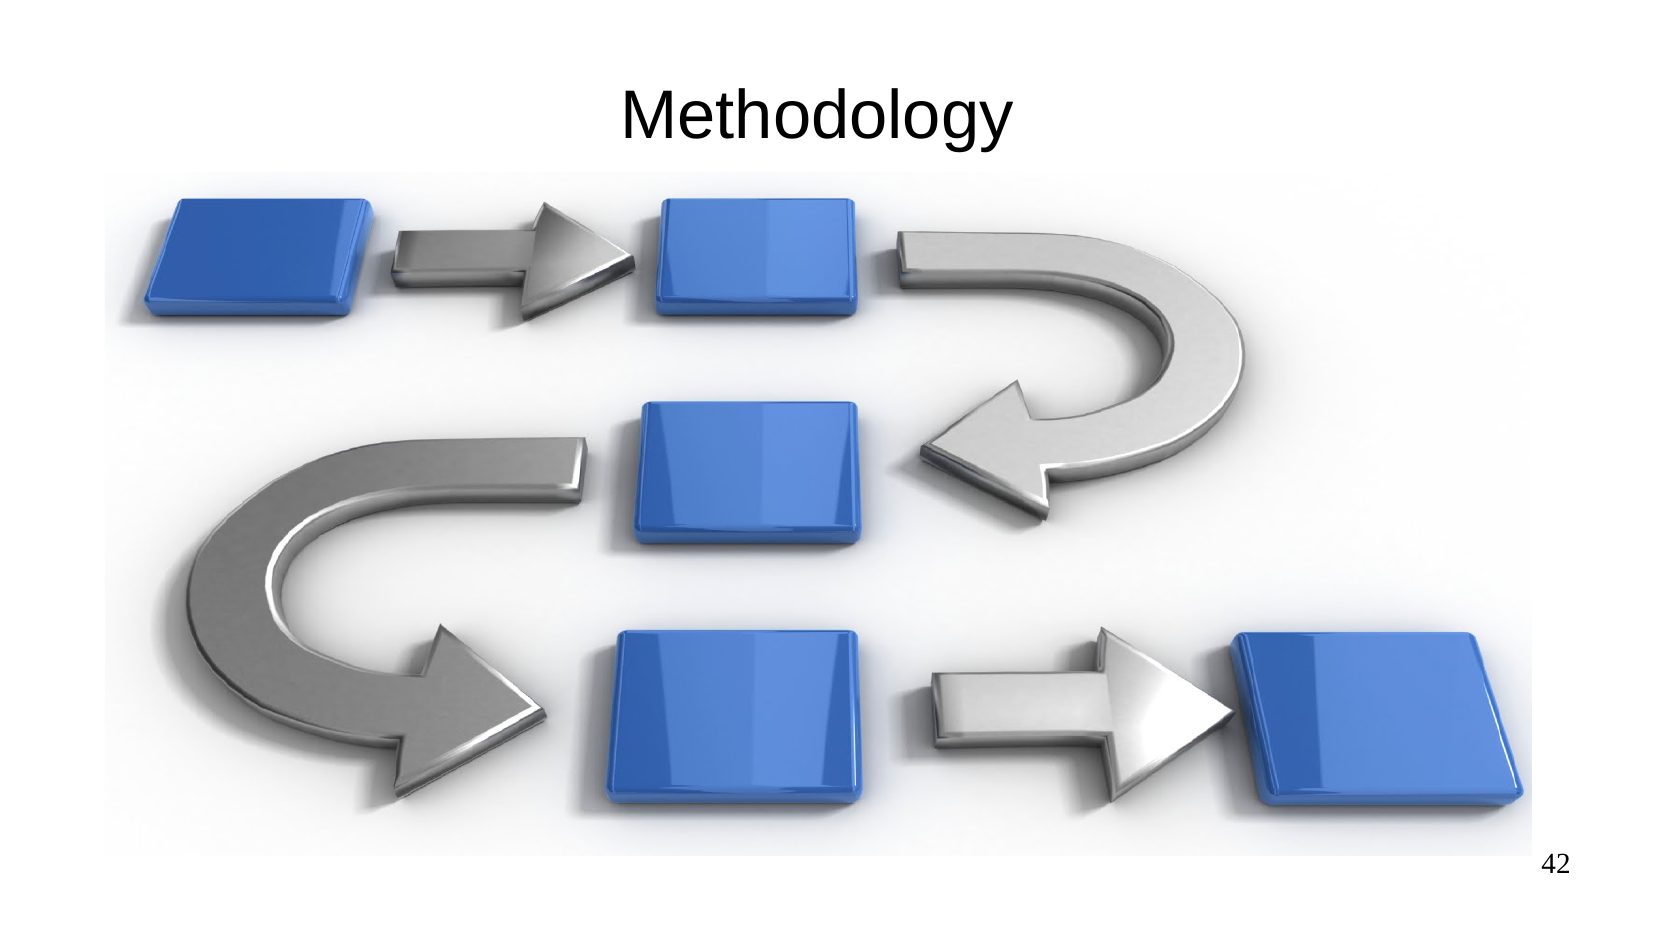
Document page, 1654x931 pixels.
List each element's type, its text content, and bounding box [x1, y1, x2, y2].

title Methodology [82, 37, 1571, 193]
picture [104, 172, 1532, 856]
